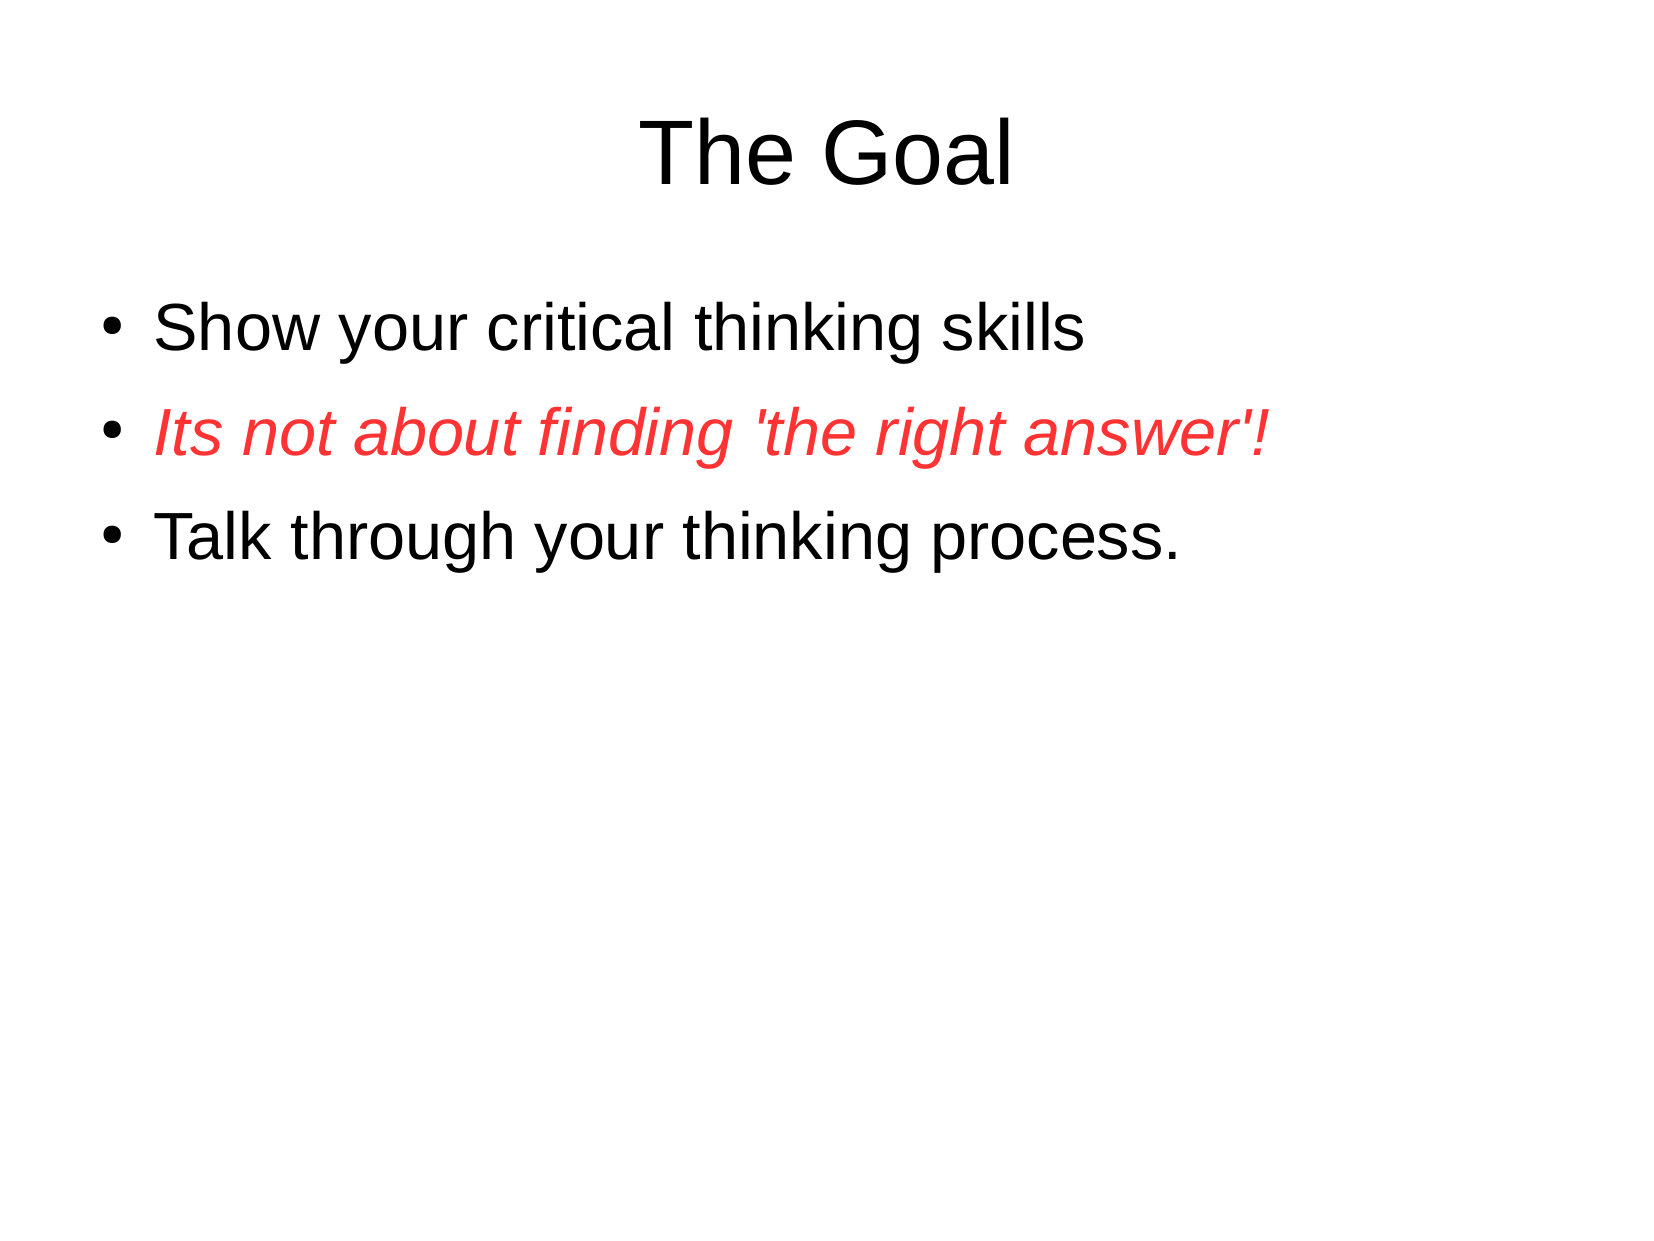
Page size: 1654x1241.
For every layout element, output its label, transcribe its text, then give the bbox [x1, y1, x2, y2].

list Show your critical thinking skills Its not about finding 'the right answer'! Talk through your thinking process. [82, 290, 1571, 1010]
title The Goal [82, 49, 1571, 257]
